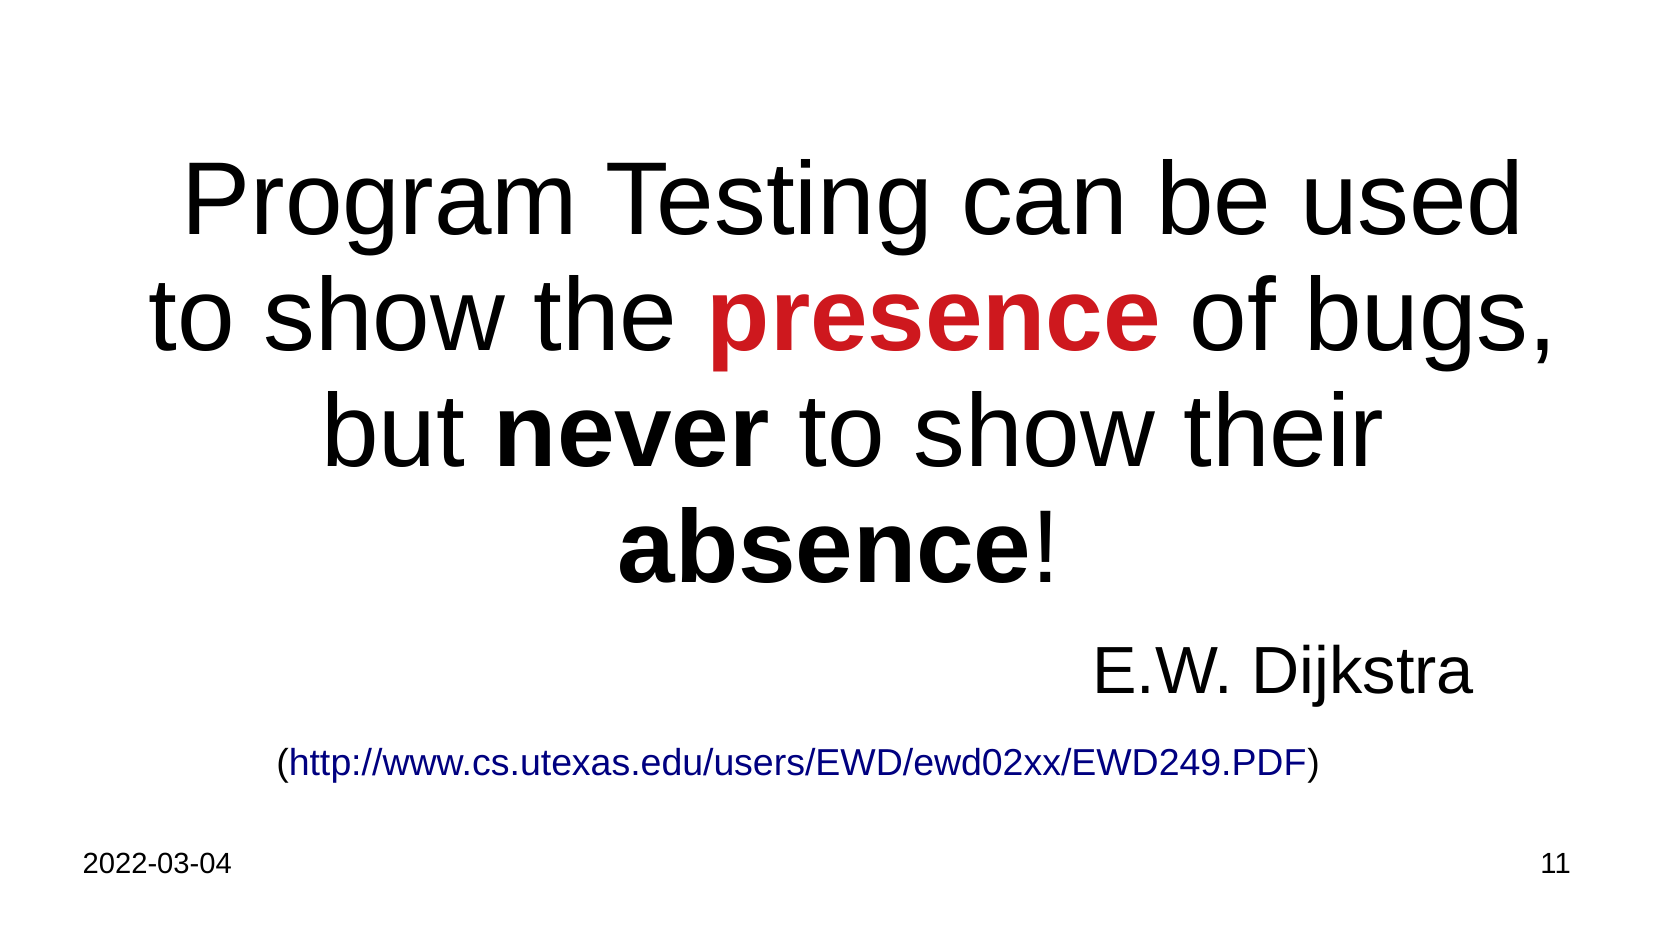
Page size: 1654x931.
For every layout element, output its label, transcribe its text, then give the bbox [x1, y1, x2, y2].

text_box (http://www.cs.utexas.edu/users/EWD/ewd02xx/EWD249.PDF) [261, 734, 1335, 792]
text_box E.W. Dijkstra [1077, 625, 1489, 716]
list Program Testing can be used to show the presence of bugs, but never to show their absence! [76, 140, 1565, 681]
